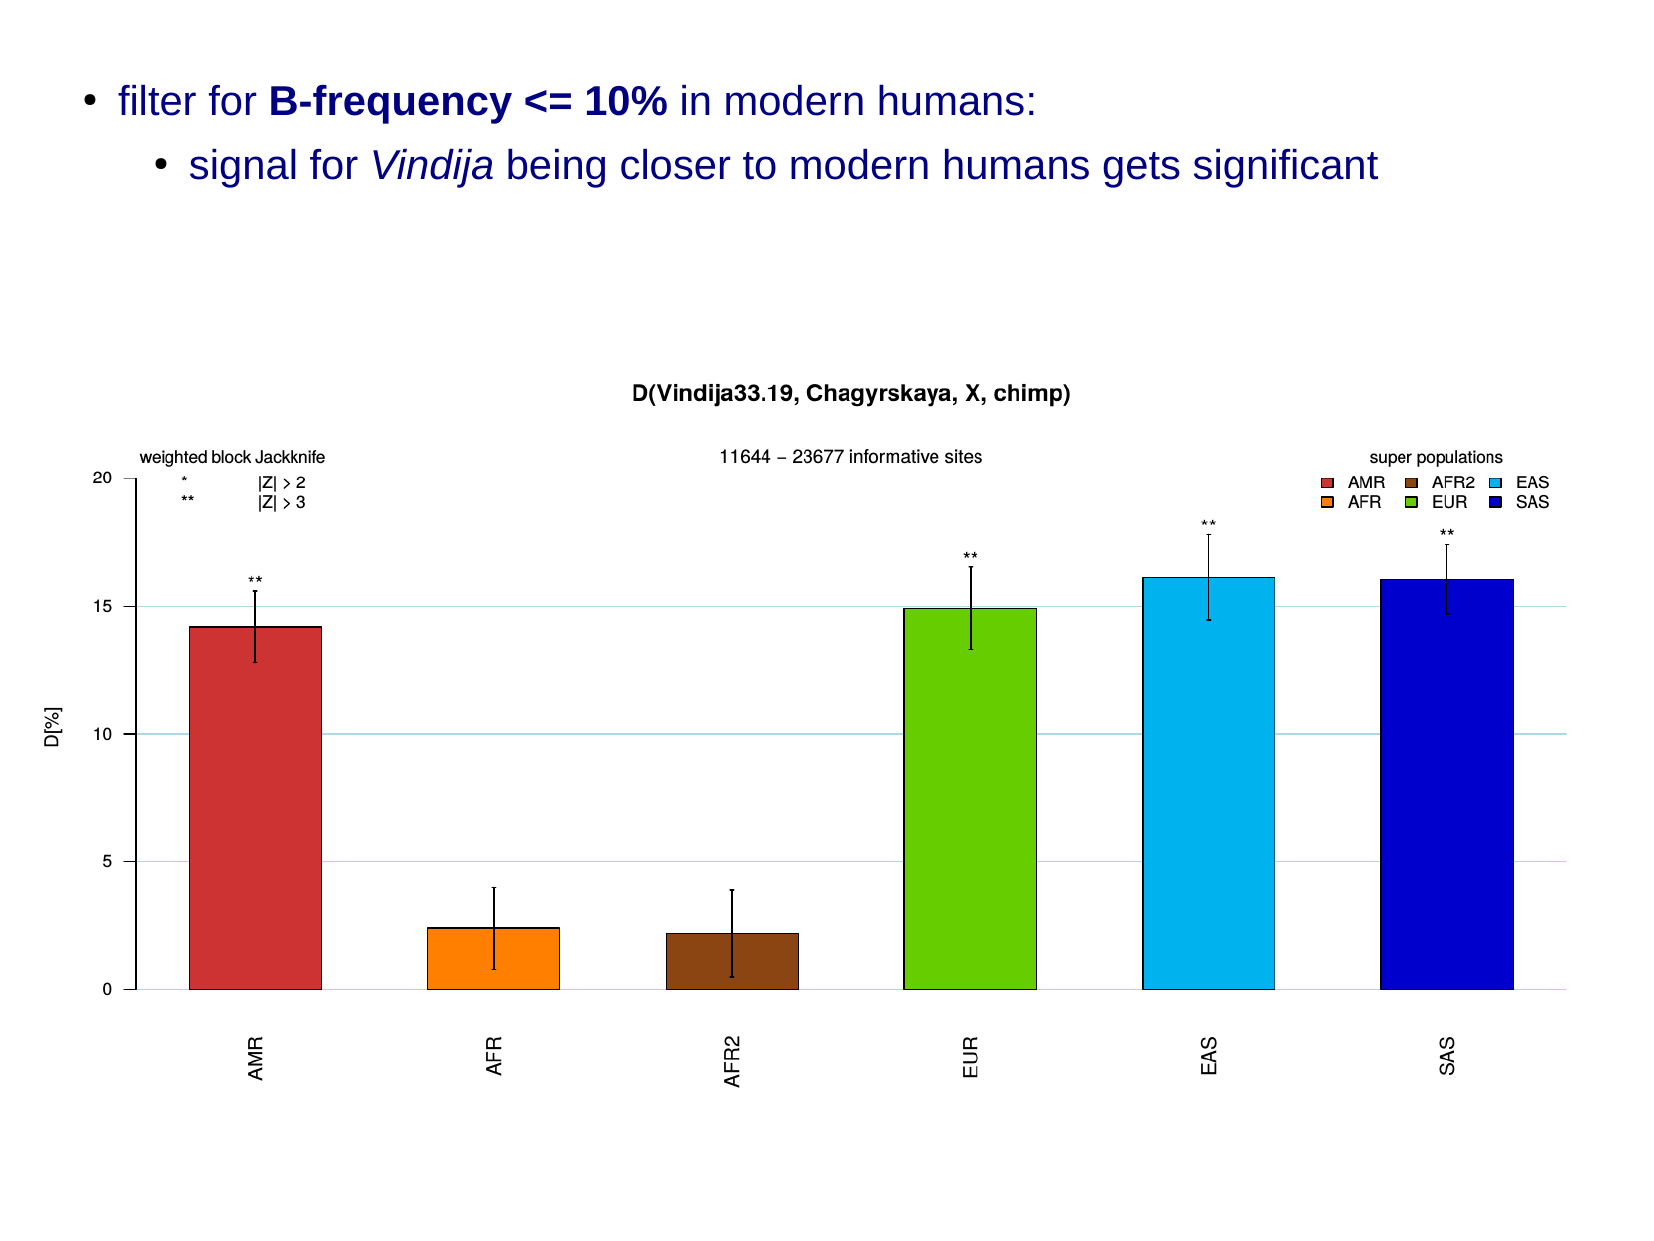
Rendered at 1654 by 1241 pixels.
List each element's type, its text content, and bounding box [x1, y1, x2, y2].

picture [38, 344, 1616, 1194]
subtitle filter for B-frequency <= 10% in modern humans: signal for Vindija being closer to modern humans gets significant [82, 77, 1606, 316]
